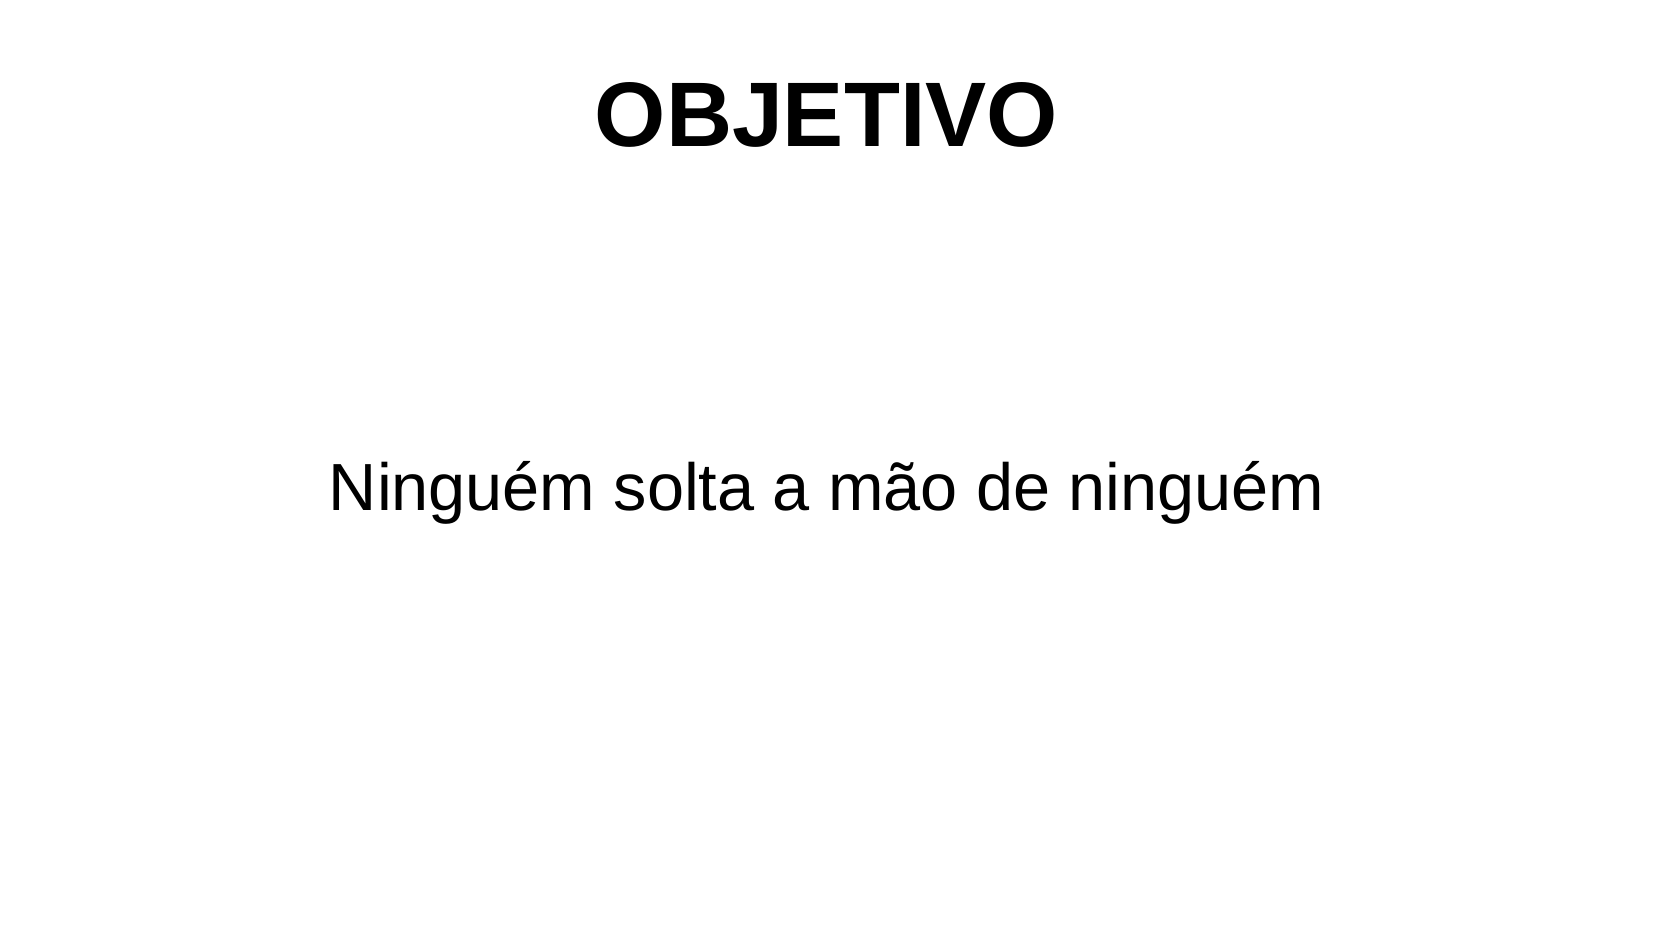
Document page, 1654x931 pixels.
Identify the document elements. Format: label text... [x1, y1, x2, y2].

list Ninguém solta a mão de ninguém [82, 217, 1571, 758]
title OBJETIVO [82, 37, 1571, 193]
